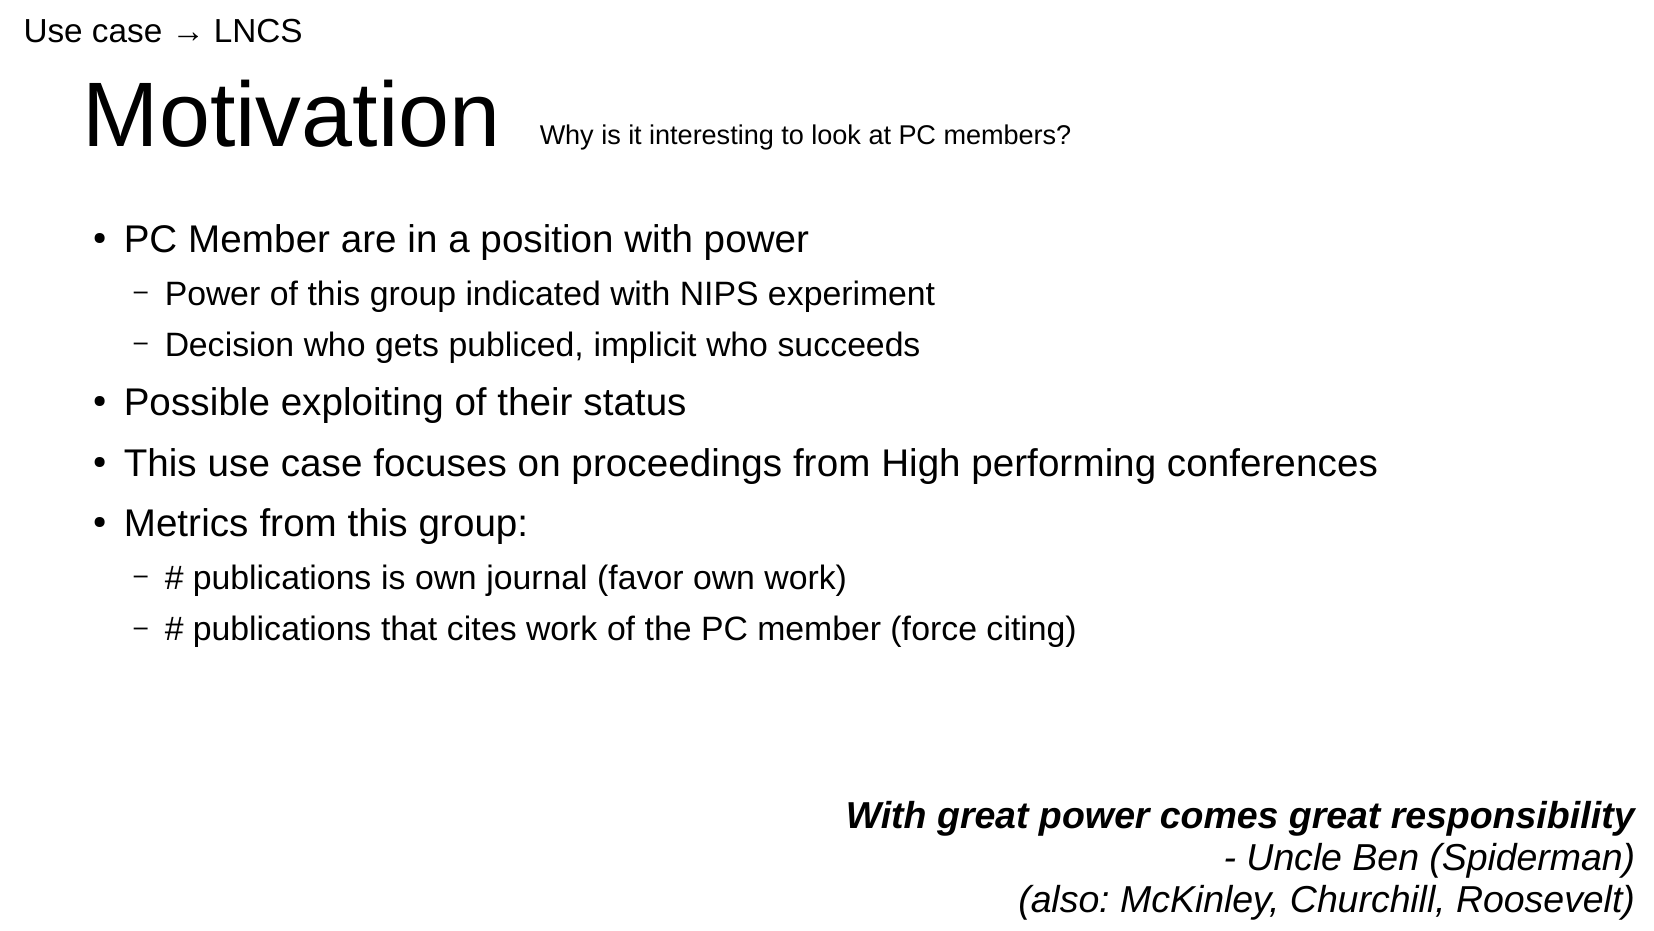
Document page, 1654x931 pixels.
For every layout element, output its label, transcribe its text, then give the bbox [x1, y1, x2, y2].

text_box Why is it interesting to look at PC members? [525, 112, 1086, 158]
title Use case → LNCS [23, 12, 624, 50]
title Motivation [82, 12, 1613, 218]
list PC Member are in a position with power Power of this group indicated with NIPS experiment Decision who gets publiced, implicit who succeeds Possible exploiting of their status This use case focuses on proceedings from High performing conferences Metrics from this group: # publications is own journal (favor own work) # publications that cites work of the PC member (force citing) [82, 217, 1571, 758]
text_box With great power comes great responsibility - Uncle Ben (Spiderman) (also: McKinley, Churchill, Roosevelt) [712, 787, 1651, 931]
